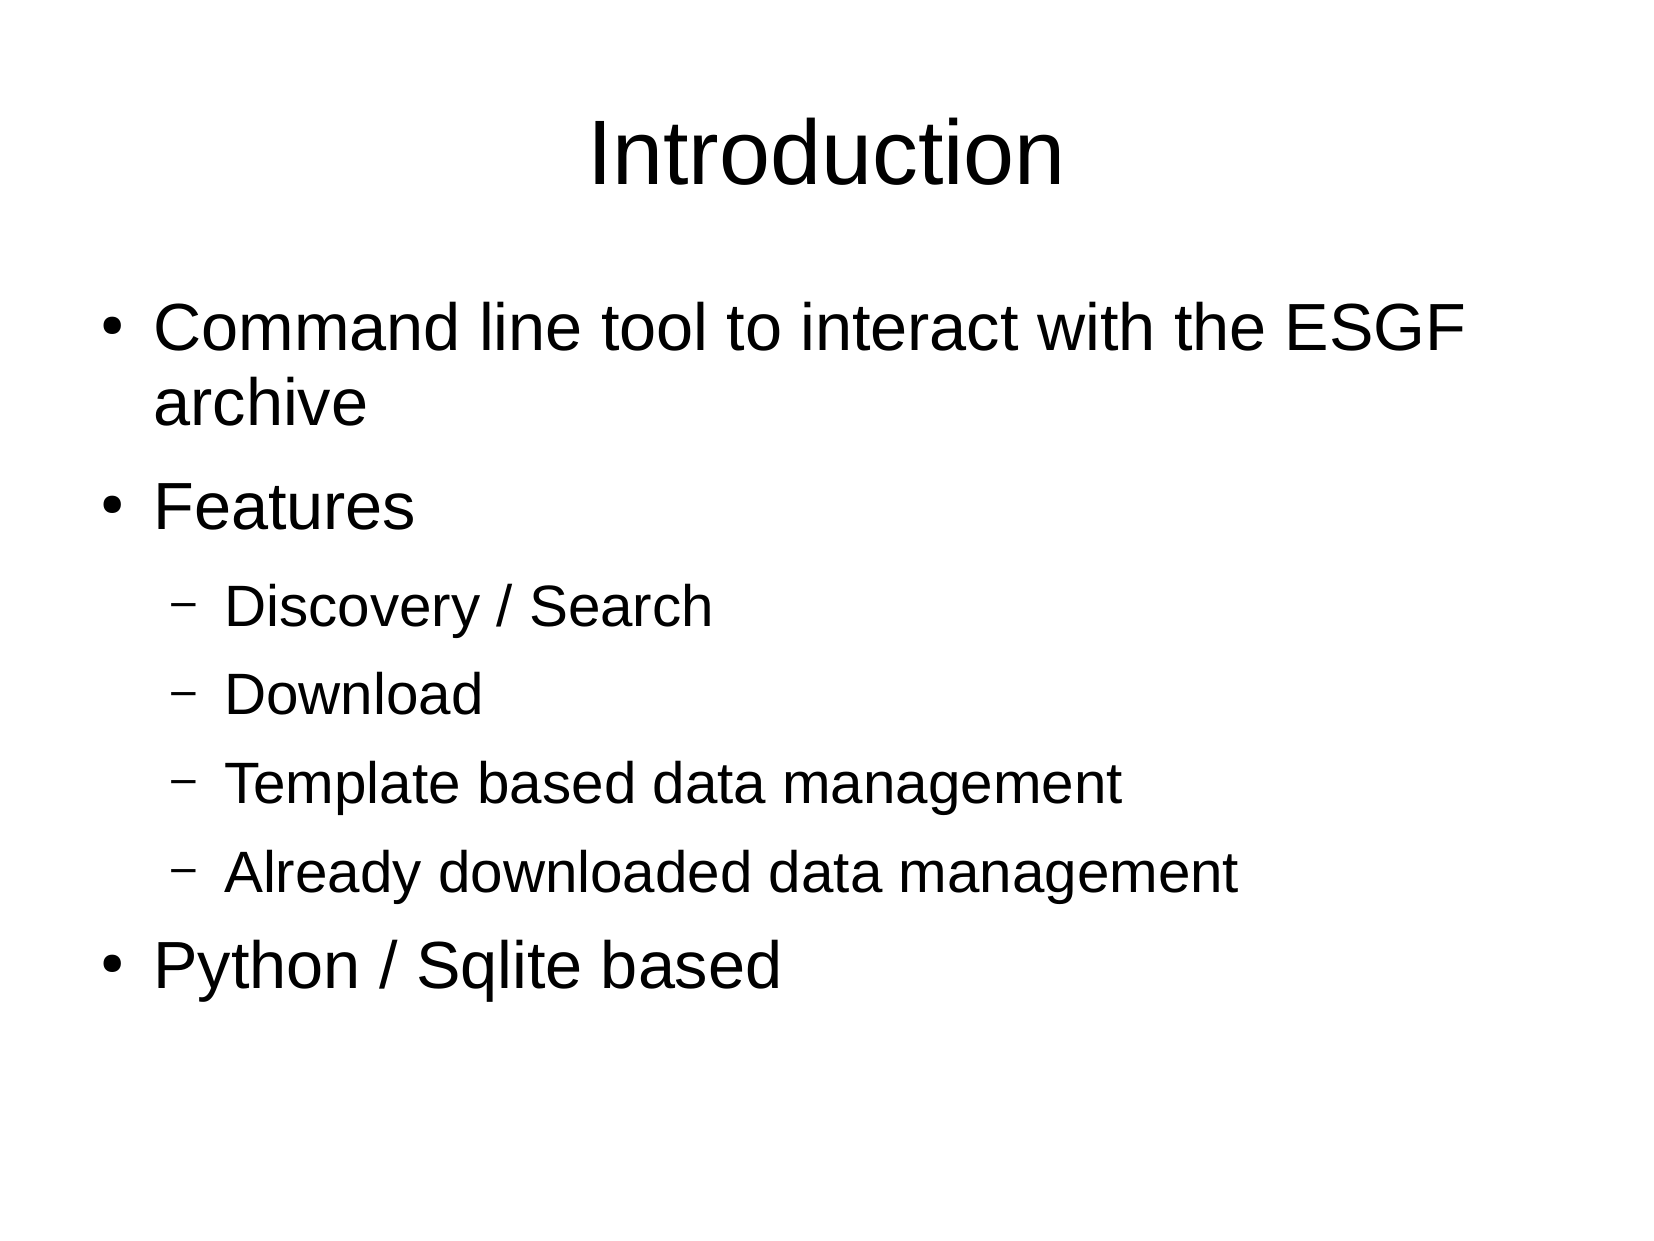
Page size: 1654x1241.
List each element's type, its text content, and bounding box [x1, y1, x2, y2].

title Introduction [82, 49, 1571, 257]
list Command line tool to interact with the ESGF archive Features Discovery / Search Download Template based data management Already downloaded data management Python / Sqlite based [82, 290, 1571, 1010]
